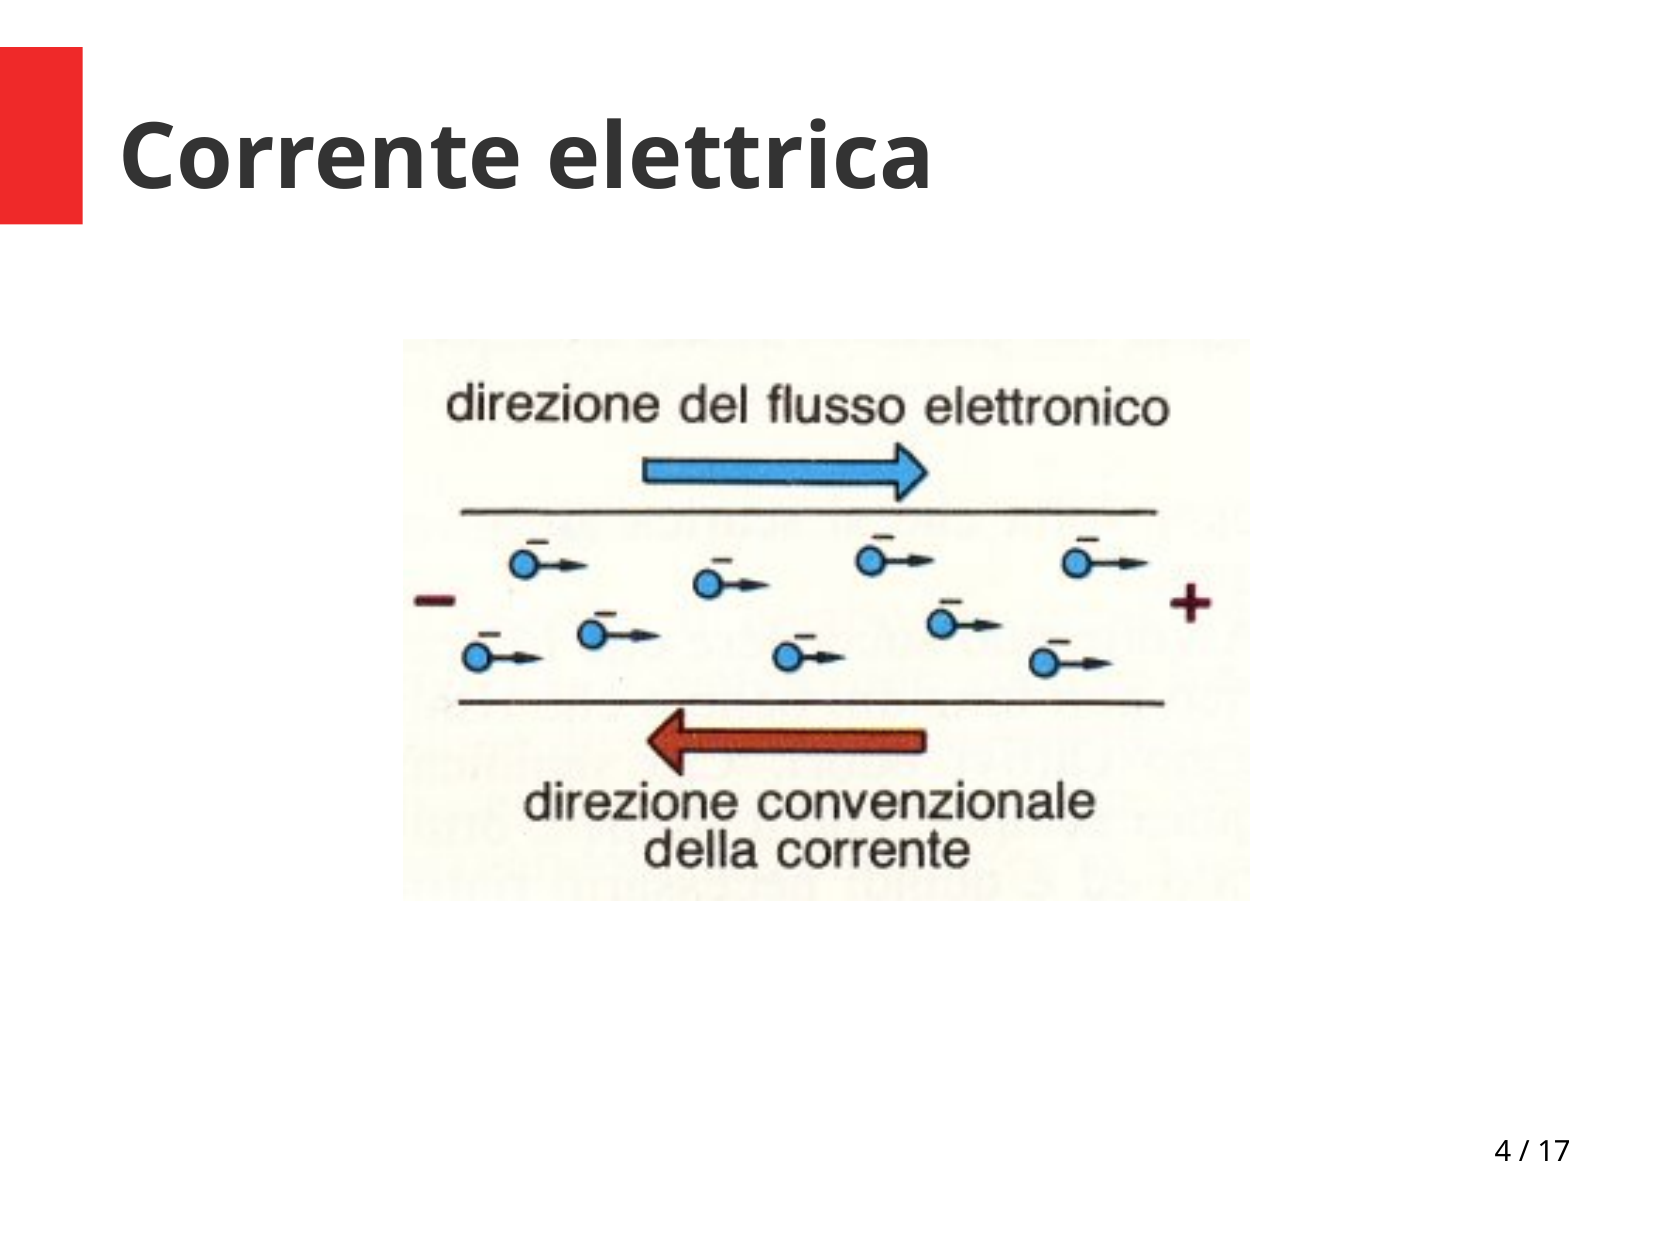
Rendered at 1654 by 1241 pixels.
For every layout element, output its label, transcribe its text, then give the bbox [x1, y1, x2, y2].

picture [403, 339, 1250, 901]
title Corrente elettrica [118, 49, 1571, 257]
